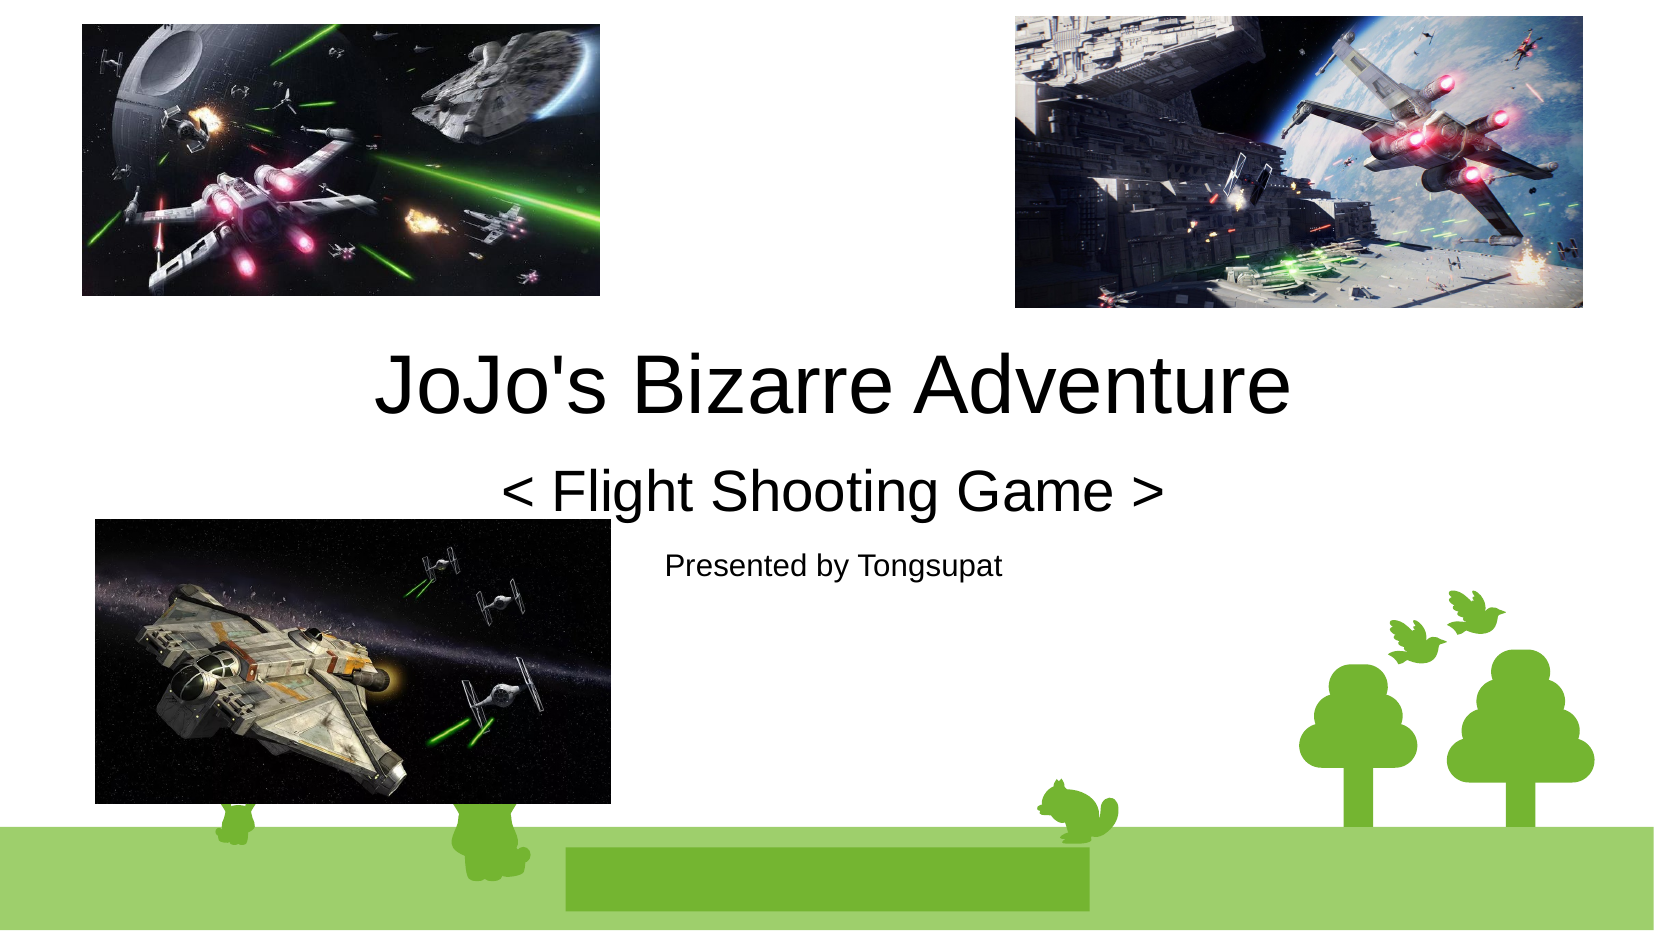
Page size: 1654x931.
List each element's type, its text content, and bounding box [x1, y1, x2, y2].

text_box [565, 847, 1090, 912]
picture [82, 24, 600, 296]
picture [1015, 16, 1583, 308]
subtitle JoJo's Bizarre Adventure < Flight Shooting Game > Presented by Tongsupat [95, 175, 1573, 737]
picture [94, 519, 611, 804]
